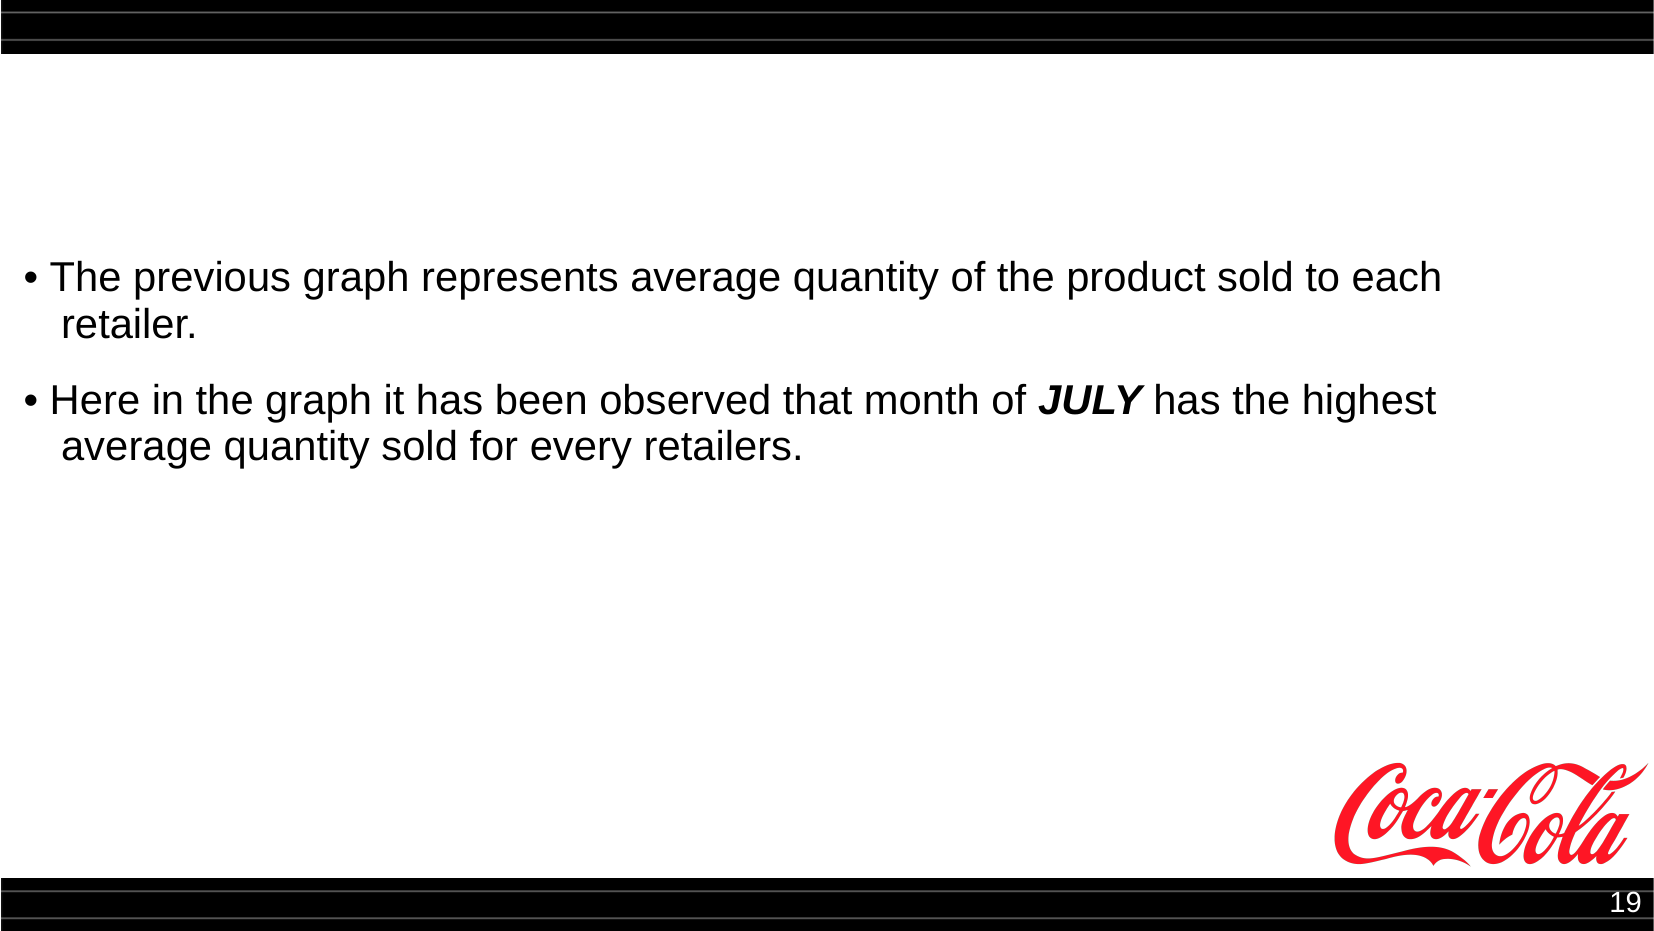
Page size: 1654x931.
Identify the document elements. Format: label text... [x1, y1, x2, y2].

picture [1, 0, 1654, 54]
picture [1, 725, 1654, 931]
list • The previous graph represents average quantity of the product sold to each retailer. • Here in the graph it has been observed that month of JULY has the highest average quantity sold for every retailers. [23, 253, 1512, 833]
